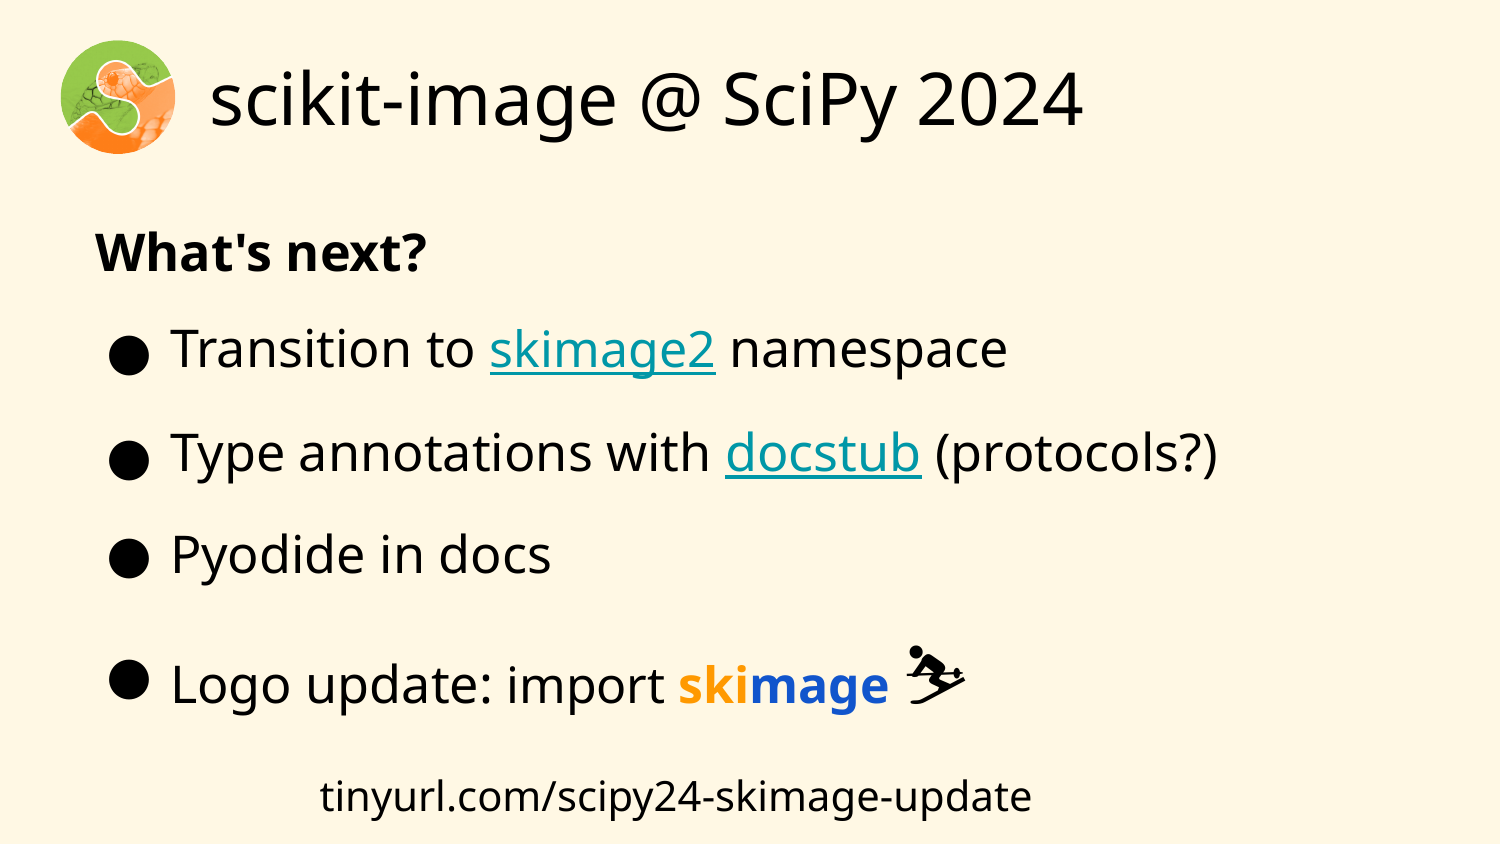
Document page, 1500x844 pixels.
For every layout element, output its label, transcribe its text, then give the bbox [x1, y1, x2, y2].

text_box tinyurl.com/scipy24-skimage-update [304, 754, 1196, 835]
text_box scikit-image @ SciPy 2024 [194, 37, 1456, 157]
picture [57, 37, 178, 157]
text_box What's next? Transition to skimage2 namespace Type annotations with docstub (protocols?) Pyodide in docs Logo update: import skimage ⛷️ 🧙 [80, 172, 1430, 806]
